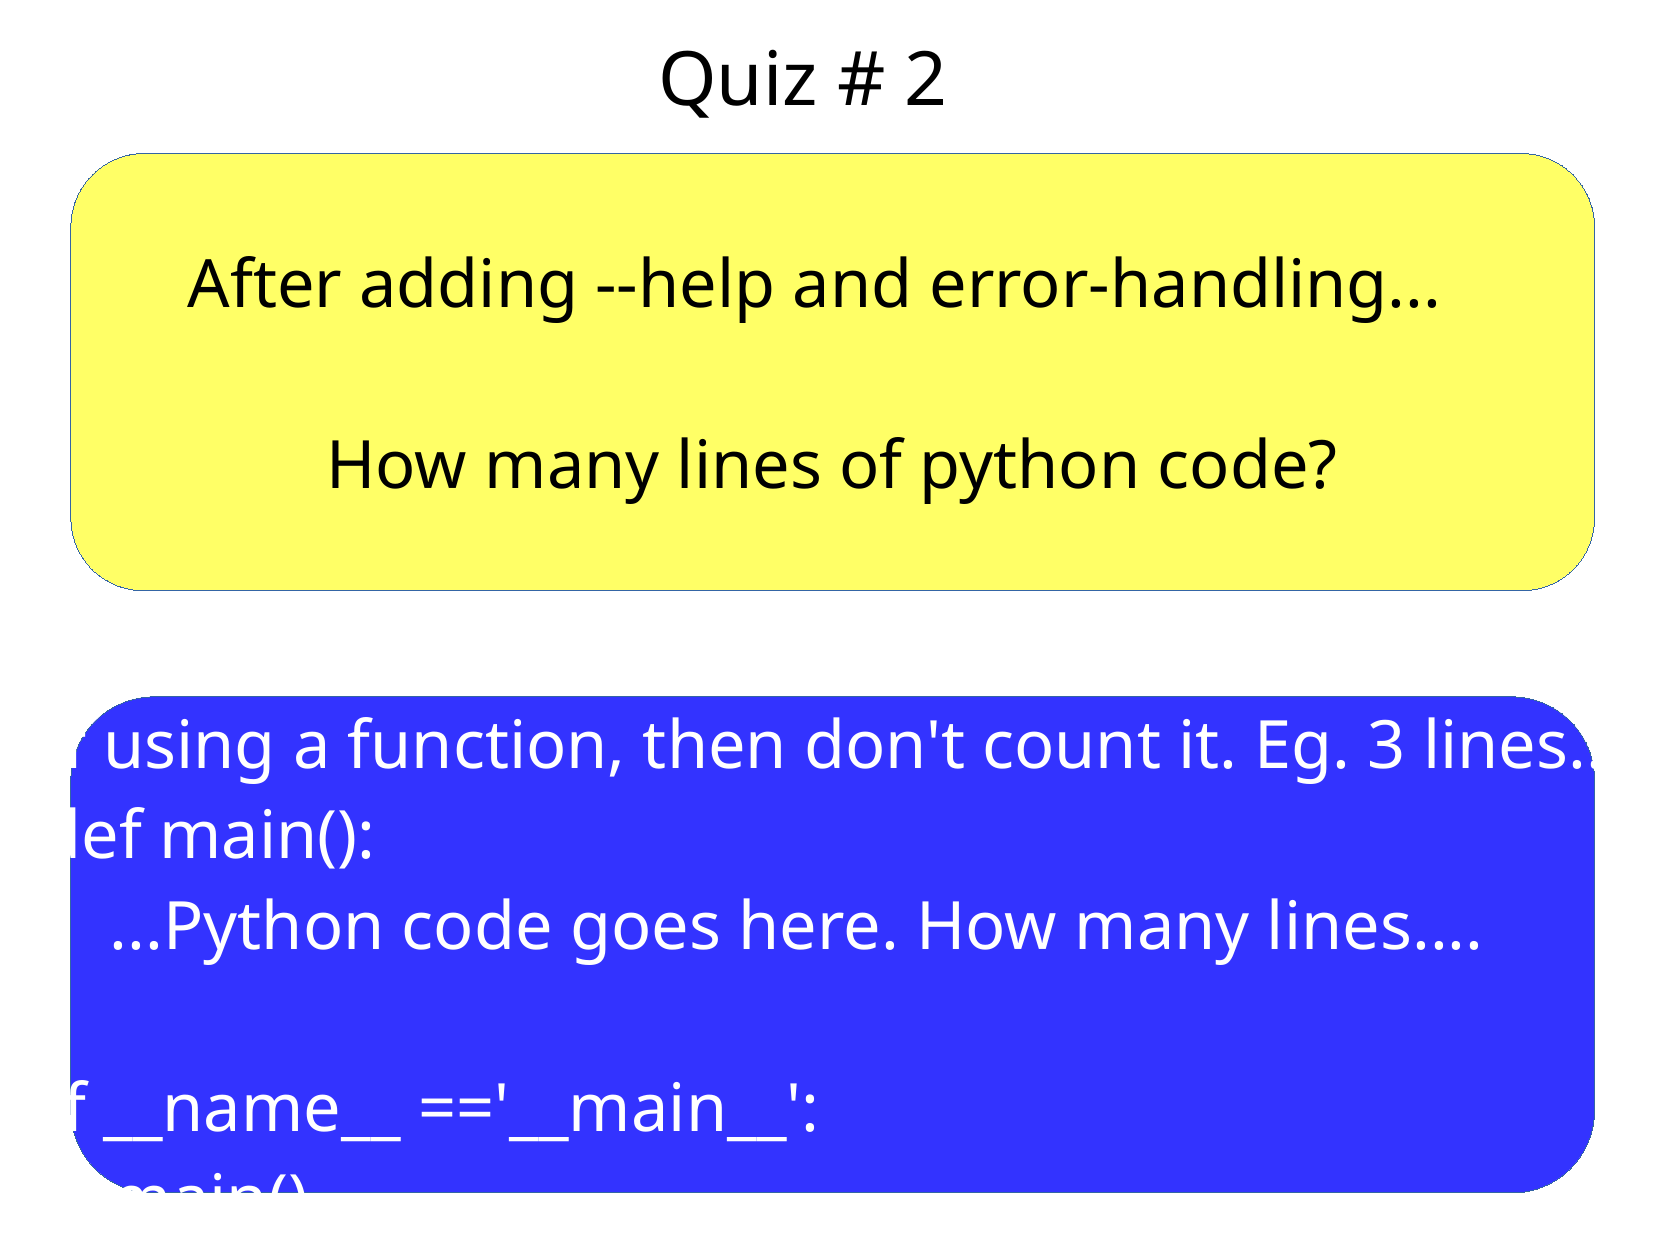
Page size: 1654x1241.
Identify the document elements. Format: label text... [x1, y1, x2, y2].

text_box If using a function, then don't count it. Eg. 3 lines... def main(): ...Python code goes here. How many lines.... If __name__ =='__main__': main() [70, 696, 1595, 1193]
text_box After adding --help and error-handling... How many lines of python code? [70, 153, 1595, 591]
title Quiz # 2 [59, 35, 1548, 118]
